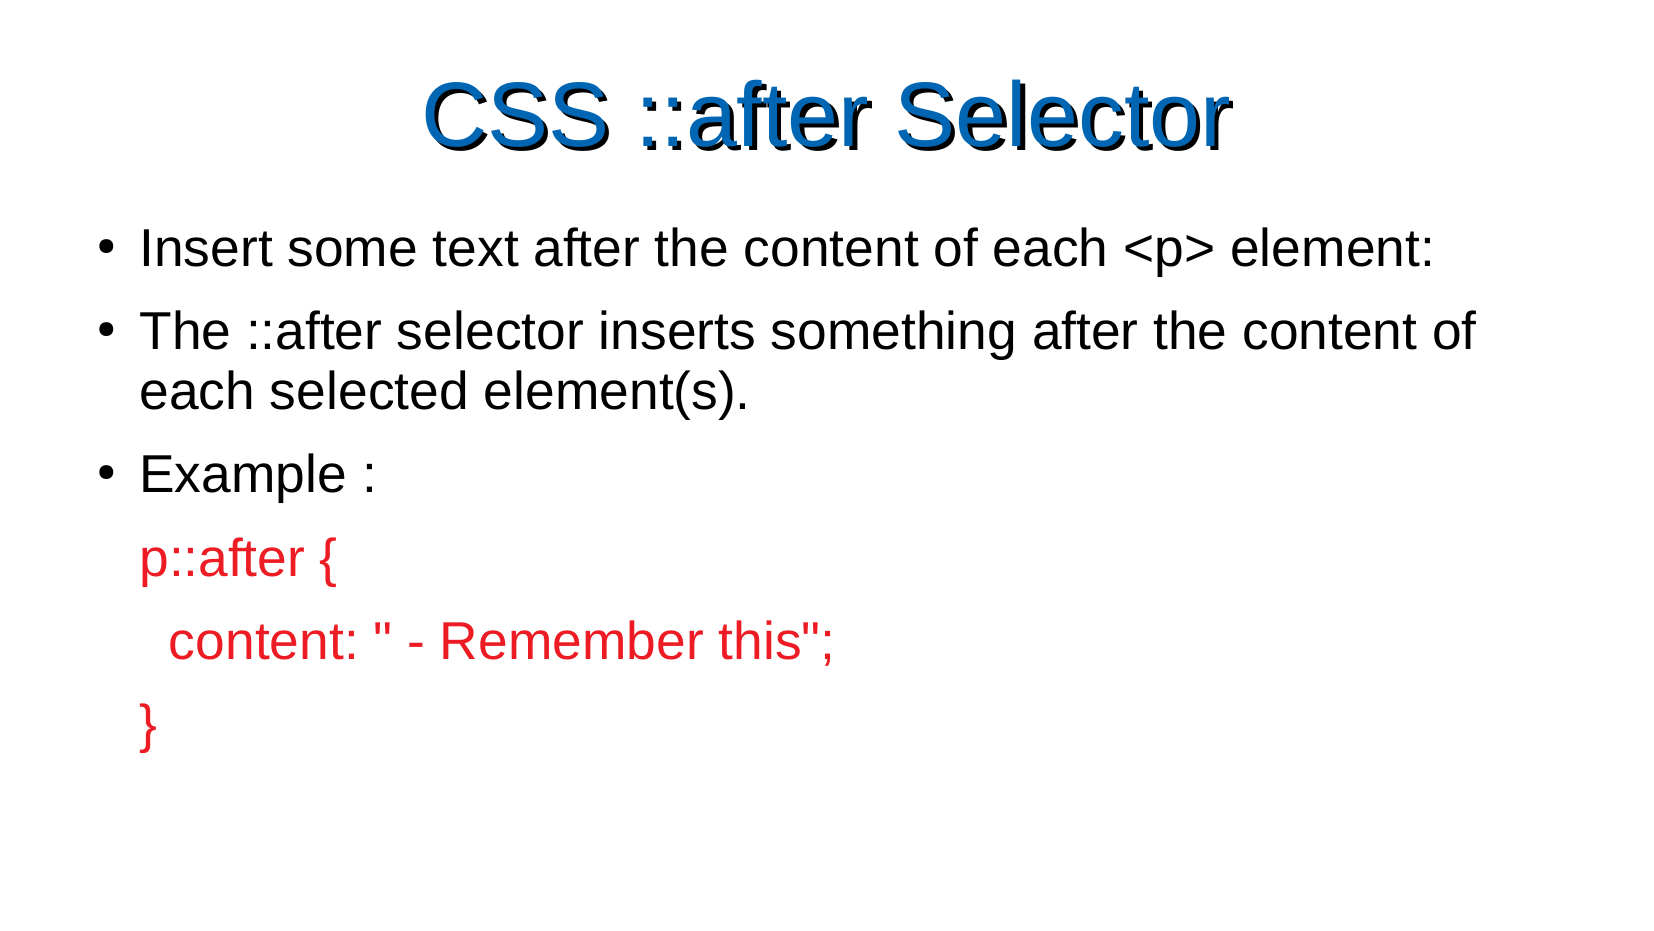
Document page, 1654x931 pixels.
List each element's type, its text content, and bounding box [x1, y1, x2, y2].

list Insert some text after the content of each <p> element: The ::after selector inserts something after the content of each selected element(s). Example : p::after { content: " - Remember this"; } [82, 217, 1571, 758]
title CSS ::after Selector [82, 37, 1571, 193]
